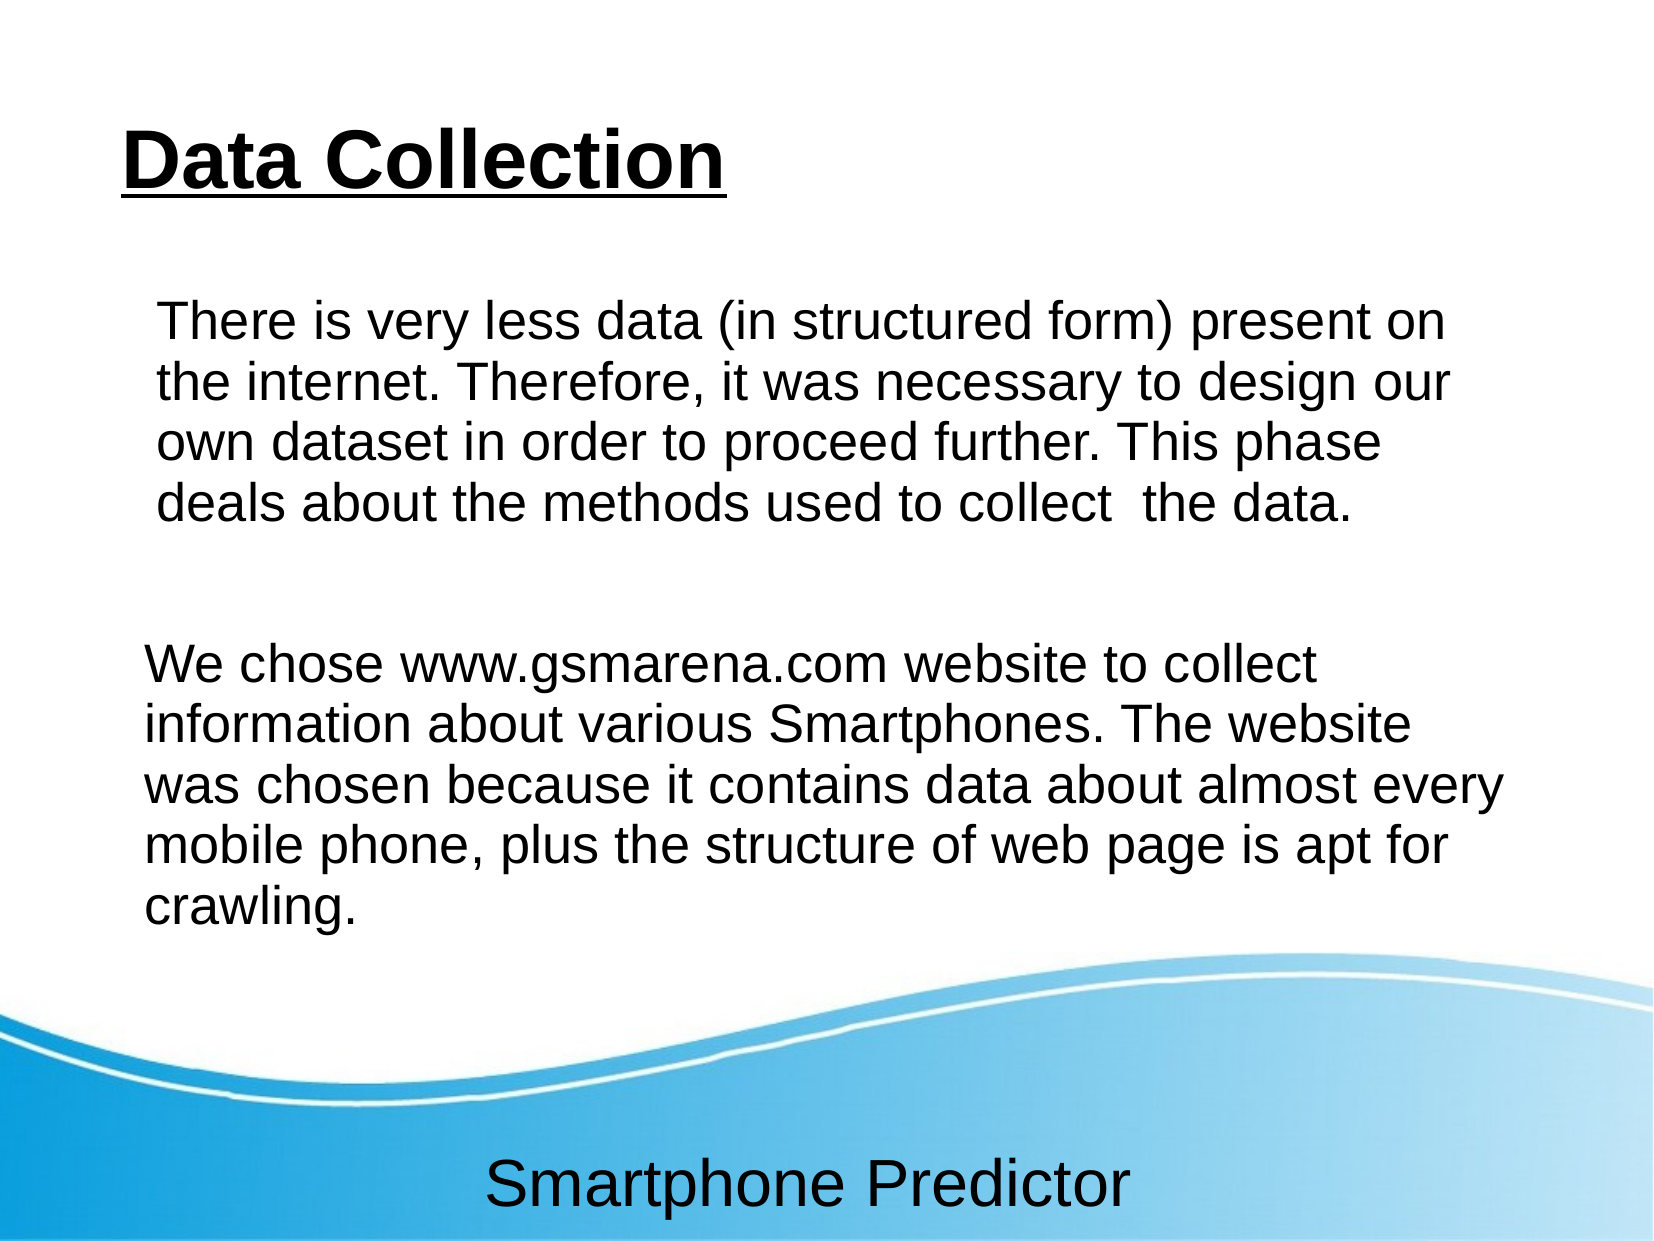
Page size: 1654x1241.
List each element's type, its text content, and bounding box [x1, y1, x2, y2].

text_box We chose www.gsmarena.com website to collect information about various Smartphones. The website was chosen because it contains data about almost every mobile phone, plus the structure of web page is apt for crawling. [129, 625, 1524, 944]
text_box Data Collection [106, 106, 742, 215]
list Smartphone Predictor [413, 1145, 1264, 1231]
picture [0, 952, 1654, 1241]
text_box There is very less data (in structured form) present on the internet. Therefore, it was necessary to design our own dataset in order to proceed further. This phase deals about the methods used to collect the data. [141, 283, 1536, 579]
